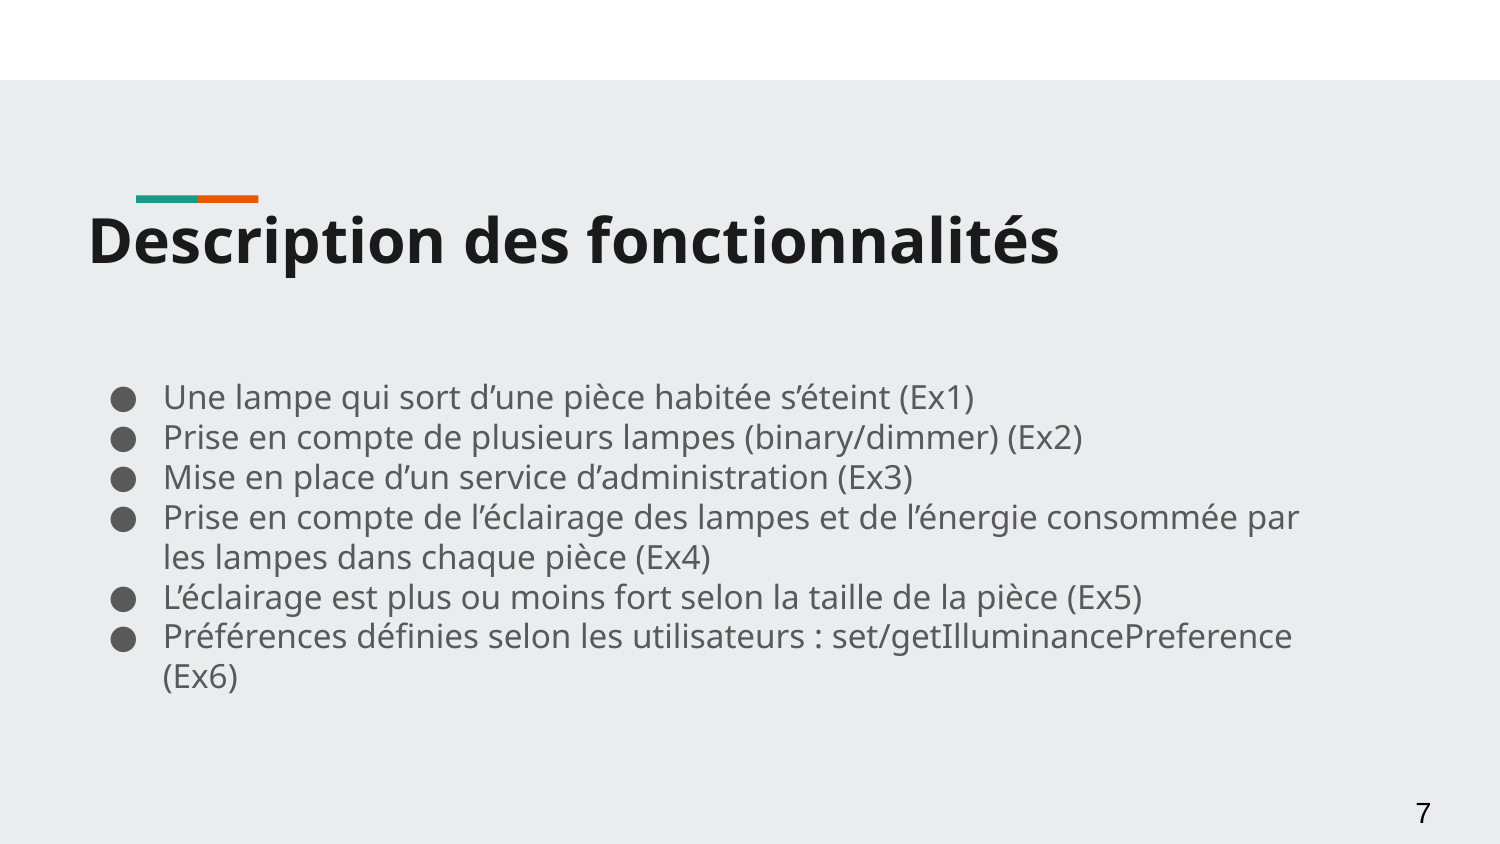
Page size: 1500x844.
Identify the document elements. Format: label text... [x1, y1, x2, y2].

slide_number <numéro> [1400, 779, 1491, 844]
subtitle Une lampe qui sort d’une pièce habitée s’éteint (Ex1) Prise en compte de plusieurs lampes (binary/dimmer) (Ex2) Mise en place d’un service d’administration (Ex3) Prise en compte de l’éclairage des lampes et de l’énergie consommée par les lampes dans chaque pièce (Ex4) L’éclairage est plus ou moins fort selon la taille de la pièce (Ex5) Préférences définies selon les utilisateurs : set/getIlluminancePreference (Ex6) [72, 321, 1334, 410]
title Description des fonctionnalités [72, 186, 1334, 291]
